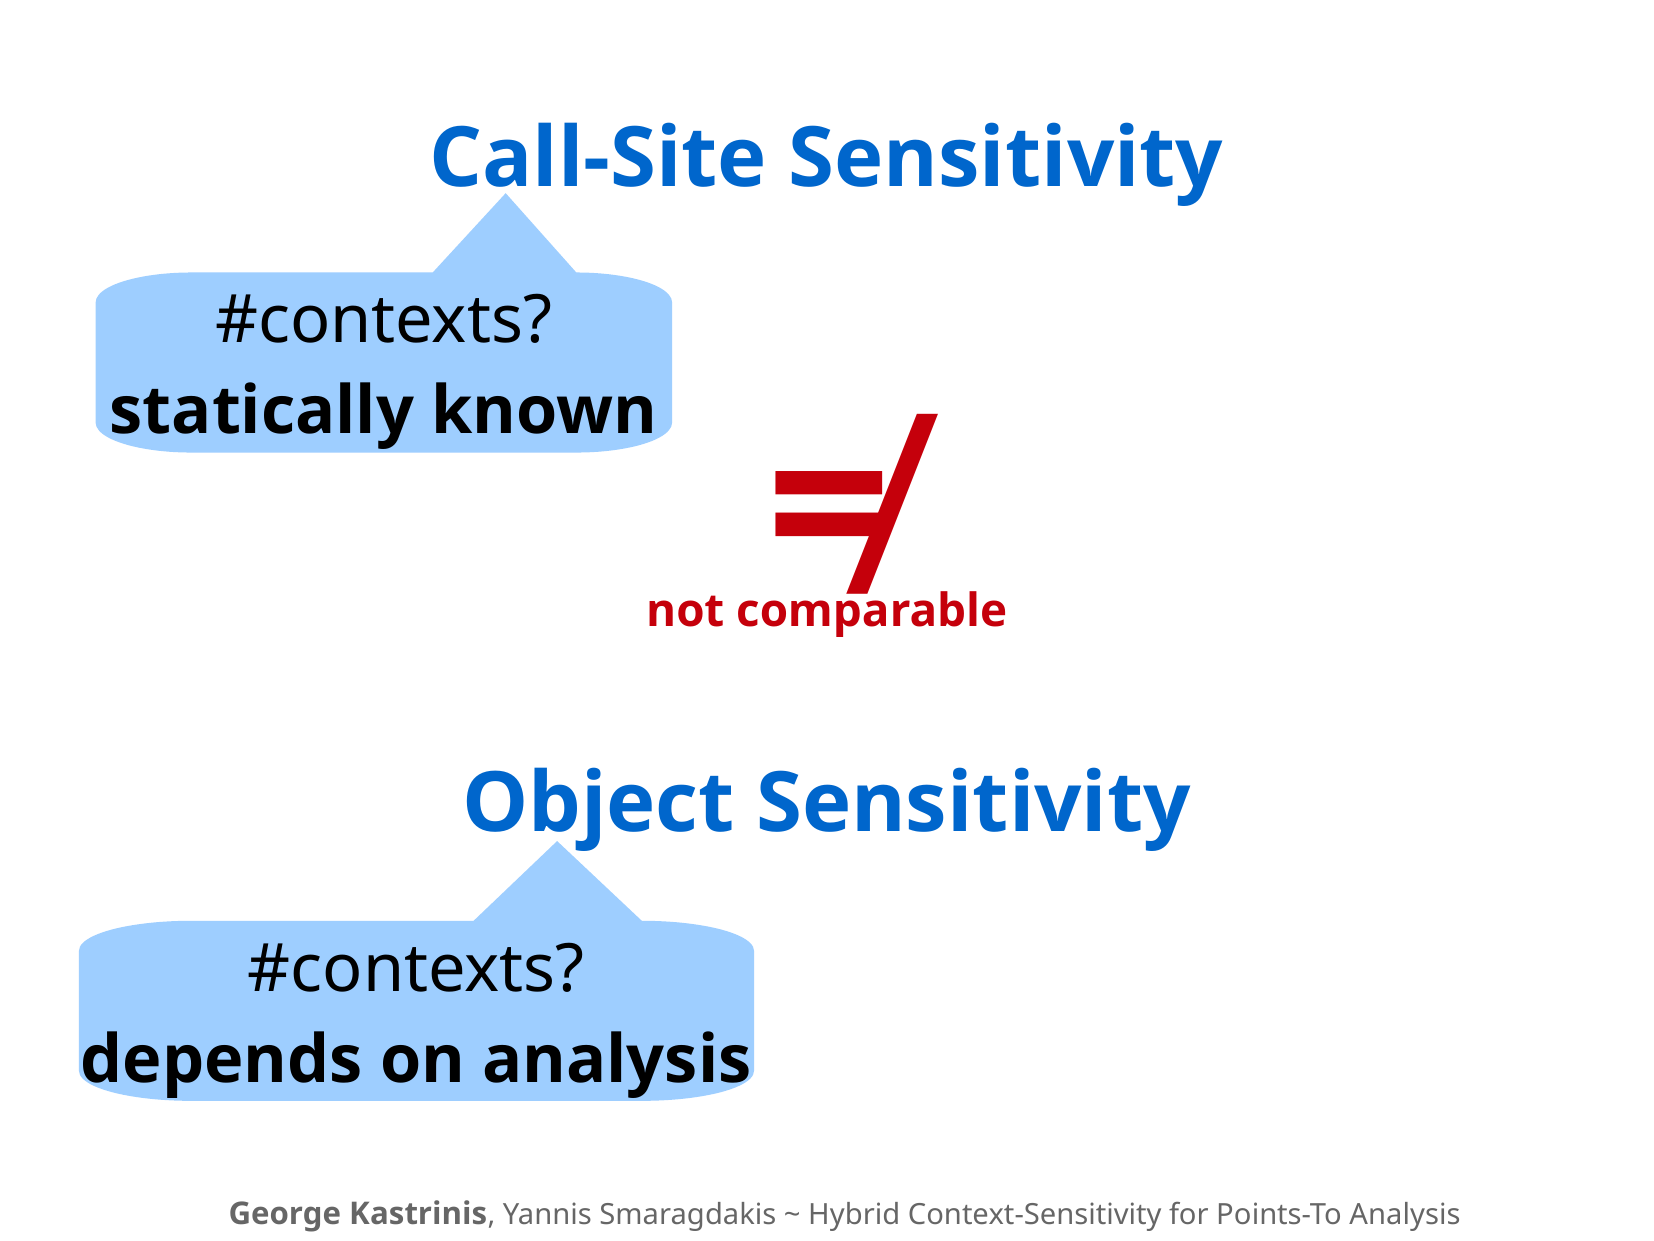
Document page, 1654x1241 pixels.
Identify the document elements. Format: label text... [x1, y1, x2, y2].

text_box Object Sensitivity [399, 734, 1255, 843]
text_box ≠ [751, 338, 902, 569]
text_box #contexts? statically known [95, 193, 673, 453]
text_box #contexts? depends on analysis [78, 841, 755, 1101]
text_box Call-Site Sensitivity [209, 89, 1444, 198]
text_box not comparable [599, 569, 1054, 660]
